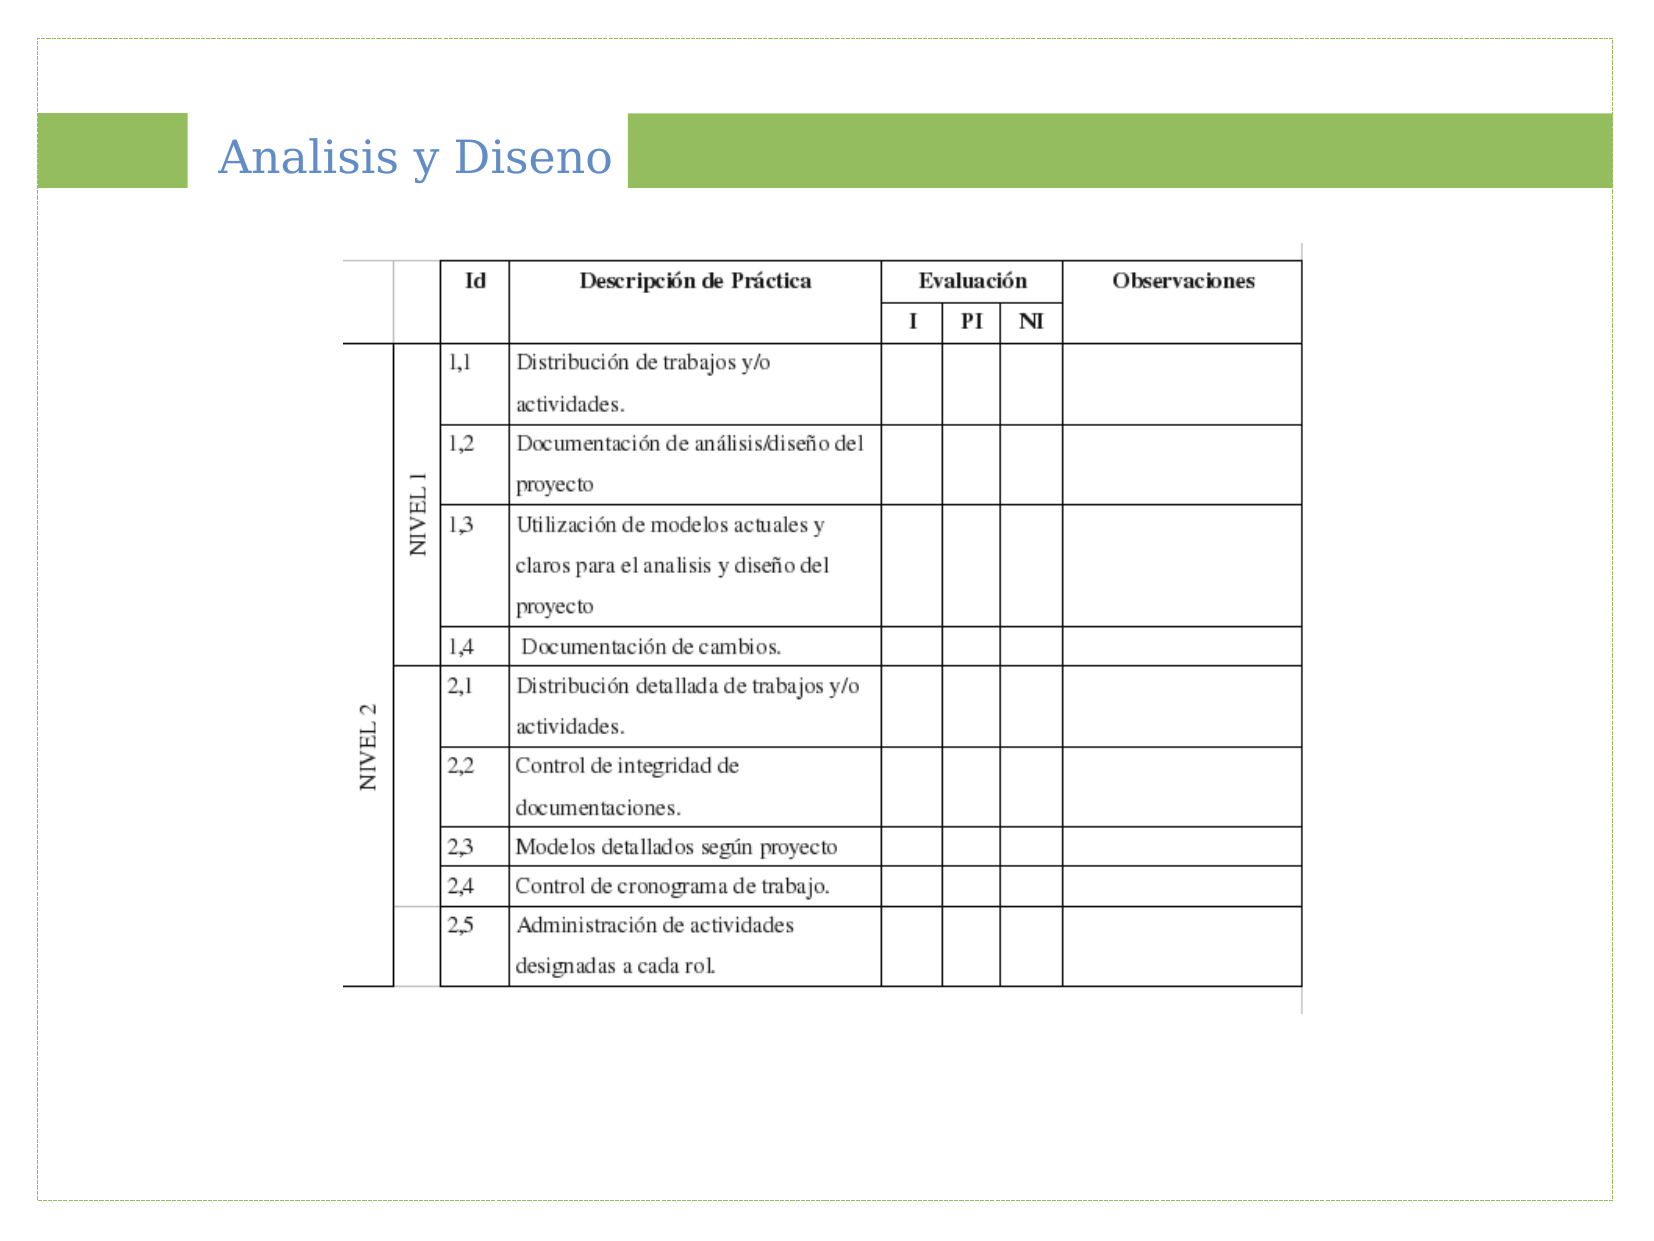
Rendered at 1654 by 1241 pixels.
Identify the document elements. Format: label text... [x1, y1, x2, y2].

text_box Analisis y Diseno [203, 123, 628, 192]
text_box [627, 113, 1613, 188]
text_box [37, 113, 188, 188]
picture [343, 243, 1328, 1014]
